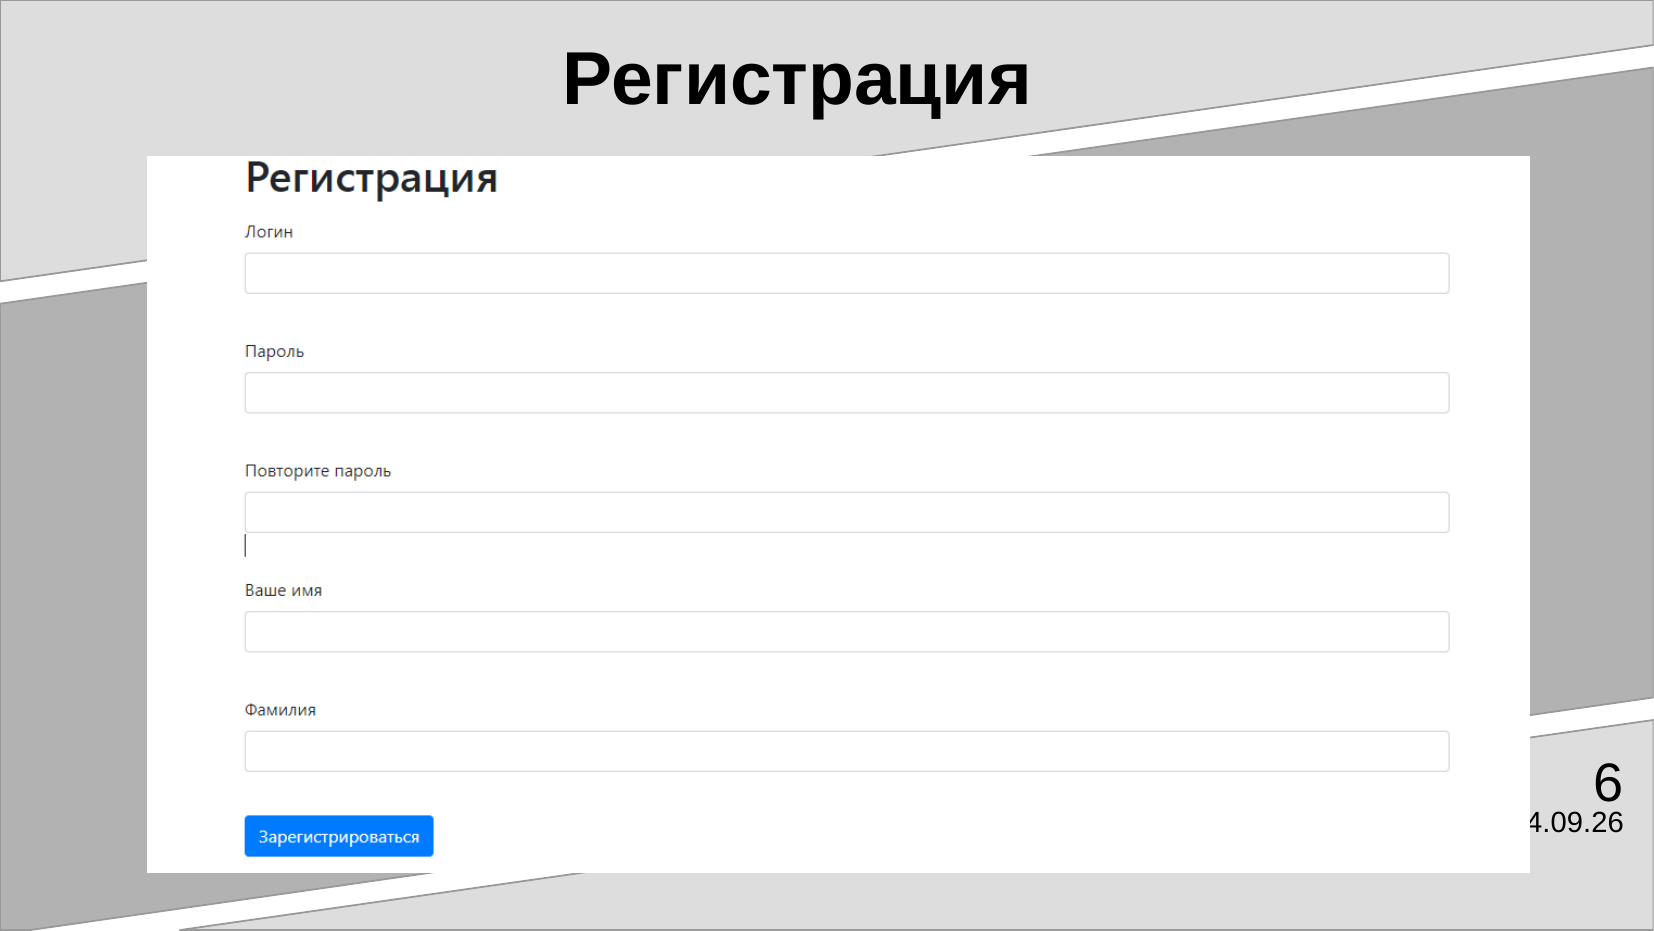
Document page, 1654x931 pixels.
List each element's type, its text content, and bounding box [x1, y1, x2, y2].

title Регистрация [59, 0, 1536, 157]
picture [147, 156, 1530, 873]
